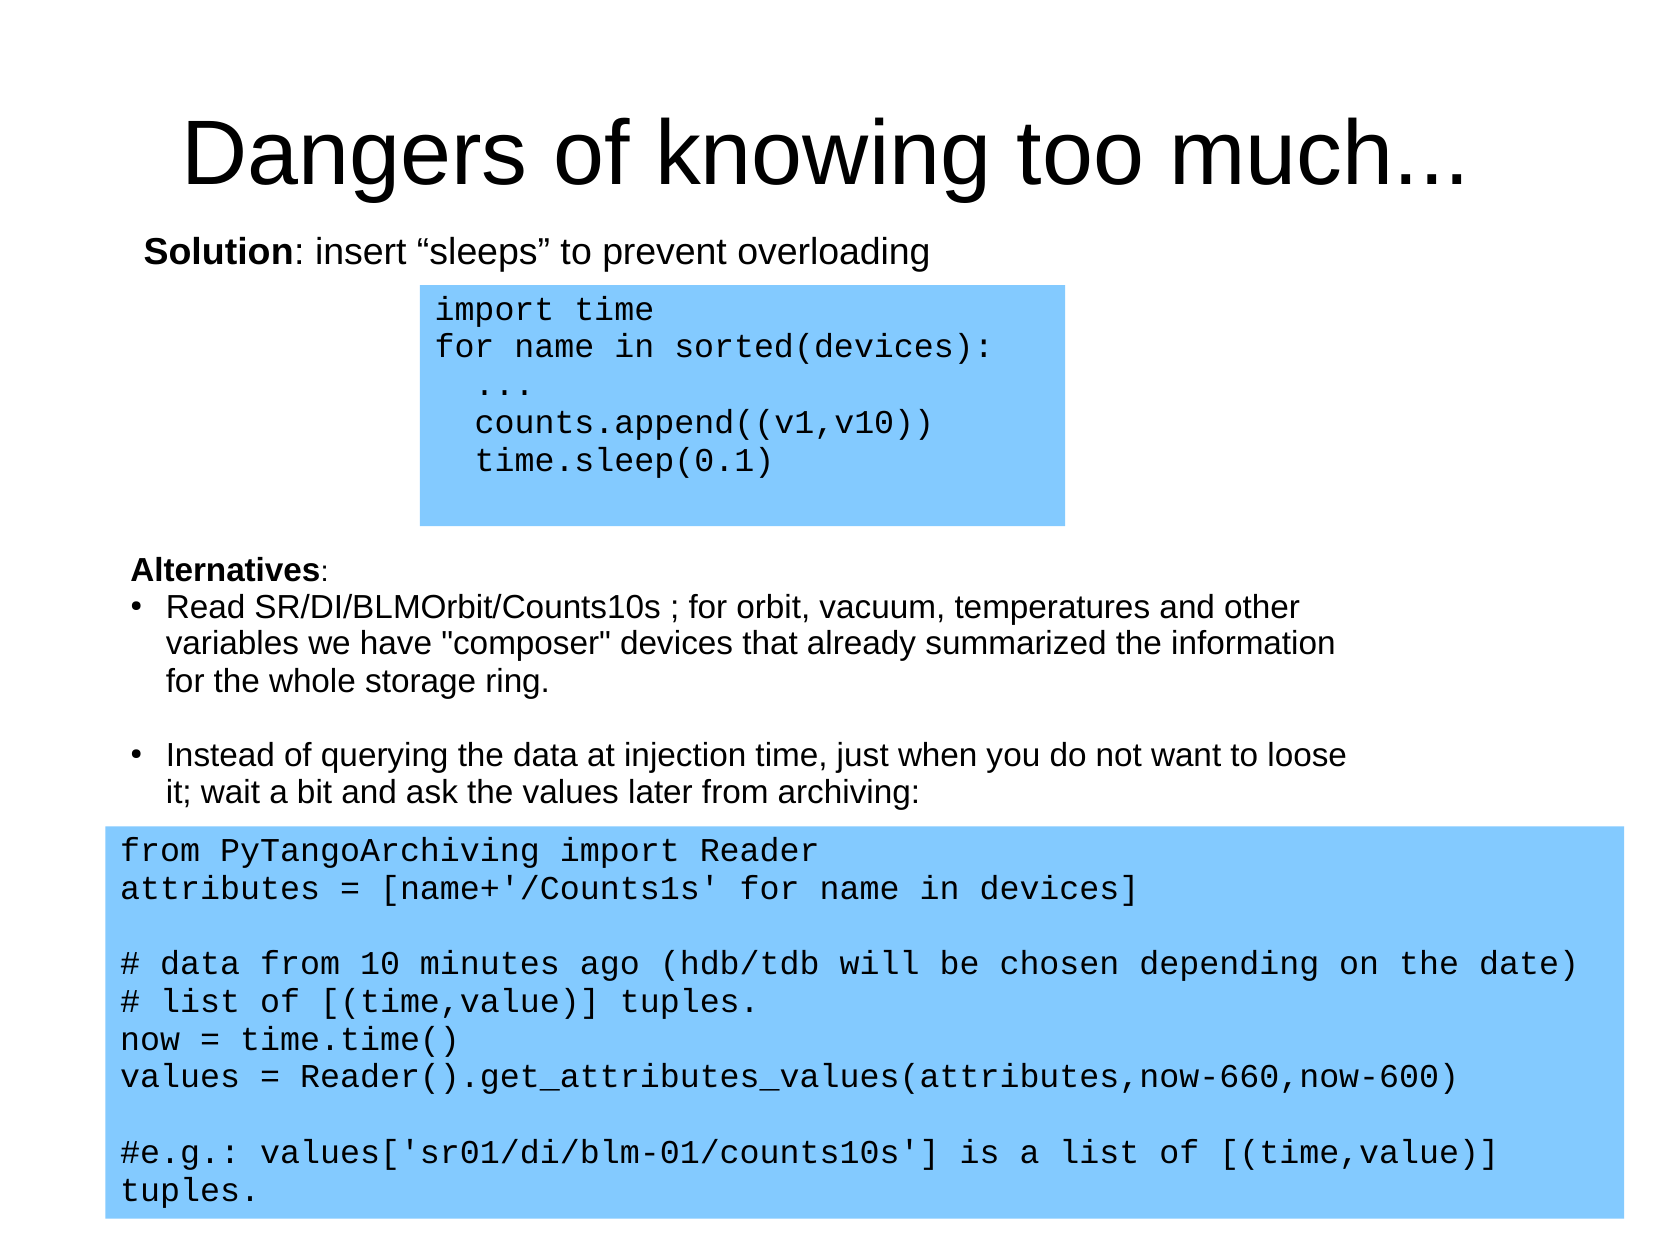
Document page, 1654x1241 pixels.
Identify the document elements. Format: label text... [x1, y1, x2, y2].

title Dangers of knowing too much... [82, 49, 1571, 257]
text_box from PyTangoArchiving import Reader attributes = [name+'/Counts1s' for name in devices] # data from 10 minutes ago (hdb/tdb will be chosen depending on the date) # list of [(time,value)] tuples. now = time.time() values = Reader().get_attributes_values(attributes,now-660,now-600) #e.g.: values['sr01/di/blm-01/counts10s'] is a list of [(time,value)] tuples. [105, 826, 1625, 1219]
text_box import time for name in sorted(devices): ... counts.append((v1,v10)) time.sleep(0.1) [419, 285, 1066, 527]
text_box Alternatives: Read SR/DI/BLMOrbit/Counts10s ; for orbit, vacuum, temperatures and other variables we have "composer" devices that already summarized the information for the whole storage ring. Instead of querying the data at injection time, just when you do not want to loose it; wait a bit and ask the values later from archiving: [115, 543, 1378, 818]
text_box Solution: insert “sleeps” to prevent overloading [128, 222, 946, 280]
